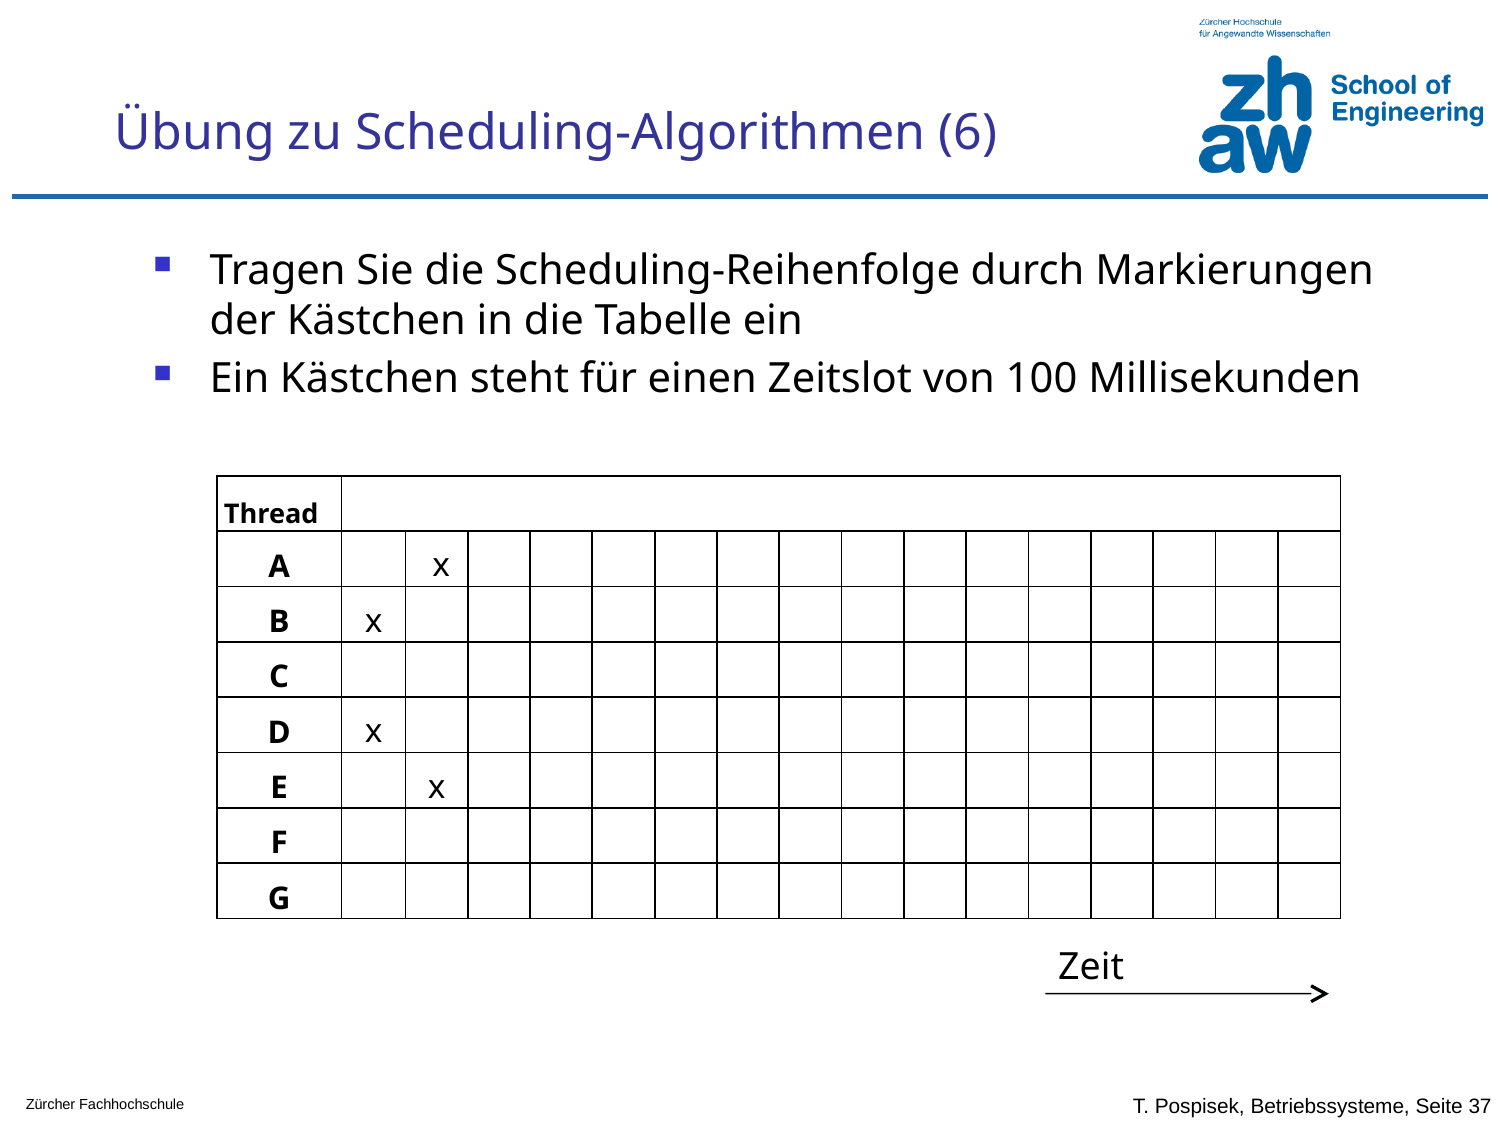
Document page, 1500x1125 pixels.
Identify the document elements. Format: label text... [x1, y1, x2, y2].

table_cell [531, 809, 591, 862]
table_cell [780, 643, 841, 696]
table_cell [1216, 753, 1277, 807]
table_cell [967, 532, 1028, 586]
table_cell [967, 643, 1028, 696]
table_cell [469, 587, 529, 641]
table_cell [1216, 587, 1277, 641]
table_cell [342, 532, 405, 586]
table_cell [780, 864, 841, 918]
table_cell [656, 809, 716, 862]
table_cell [593, 587, 654, 641]
table_cell [1279, 864, 1340, 918]
table_cell [1216, 532, 1277, 586]
table_cell [1029, 532, 1090, 586]
table_cell [967, 809, 1028, 862]
table_cell [593, 809, 654, 862]
table_cell [342, 643, 405, 696]
table_cell [718, 753, 778, 807]
table_cell [656, 698, 716, 752]
table_cell [1092, 809, 1152, 862]
table_cell [718, 587, 778, 641]
table_cell [967, 587, 1028, 641]
table_cell [842, 753, 903, 807]
table_cell [531, 698, 591, 752]
table_cell [905, 753, 965, 807]
table_cell [905, 643, 965, 696]
table_cell [406, 864, 467, 918]
table_cell [1216, 643, 1277, 696]
table_header [342, 477, 1340, 530]
table_cell [1029, 587, 1090, 641]
table_cell [967, 753, 1028, 807]
table_cell [905, 532, 965, 586]
table_cell [718, 864, 778, 918]
table_cell [1279, 532, 1340, 586]
table_cell [842, 643, 903, 696]
table_cell x [406, 532, 467, 586]
title Übung zu Scheduling-Algorithmen (6) [99, 54, 1379, 168]
table_cell [593, 864, 654, 918]
table_cell [1092, 864, 1152, 918]
table_cell [1092, 753, 1152, 807]
table_cell [780, 809, 841, 862]
table_cell [1154, 753, 1215, 807]
table_cell [1154, 864, 1215, 918]
table_cell [531, 532, 591, 586]
table_cell [905, 809, 965, 862]
table_cell [1092, 643, 1152, 696]
table_cell G [218, 864, 341, 918]
table_cell [342, 753, 405, 807]
table_header Thread [218, 477, 341, 530]
table_cell [531, 864, 591, 918]
table_cell [780, 587, 841, 641]
table_cell [718, 698, 778, 752]
table_cell [593, 753, 654, 807]
table_cell [406, 643, 467, 696]
table_cell [469, 698, 529, 752]
table_cell [1154, 532, 1215, 586]
table_cell [718, 643, 778, 696]
table_cell [967, 698, 1028, 752]
table_cell [1279, 587, 1340, 641]
table_cell [967, 864, 1028, 918]
table_cell [1029, 698, 1090, 752]
table_cell x [342, 698, 405, 752]
table_cell [406, 809, 467, 862]
table_cell [656, 864, 716, 918]
table_cell E [218, 753, 341, 807]
table_cell [842, 809, 903, 862]
table_cell [905, 587, 965, 641]
table_cell [1216, 809, 1277, 862]
table_cell C [218, 643, 341, 696]
table_cell [905, 864, 965, 918]
table_cell [531, 753, 591, 807]
table_cell [1154, 698, 1215, 752]
table_cell [469, 753, 529, 807]
table_cell [406, 587, 467, 641]
table_cell [1092, 698, 1152, 752]
table_cell [1029, 864, 1090, 918]
list Tragen Sie die Scheduling-Reihenfolge durch Markierungen der Kästchen in die Tabelle ein Ein Kästchen steht für einen Zeitslot von 100 Millisekunden [138, 235, 1412, 362]
table_cell [656, 643, 716, 696]
table_cell [842, 587, 903, 641]
table_cell [406, 698, 467, 752]
text_box Zeit [1043, 934, 1140, 995]
table_cell x [342, 587, 405, 641]
table_cell [342, 864, 405, 918]
table_cell F [218, 809, 341, 862]
table_cell [656, 587, 716, 641]
table_cell x [406, 753, 467, 807]
table_cell [469, 809, 529, 862]
table_cell [656, 532, 716, 586]
table_cell [656, 753, 716, 807]
table_cell [1216, 864, 1277, 918]
table_cell [718, 532, 778, 586]
table_cell [842, 864, 903, 918]
table_cell [1092, 587, 1152, 641]
table_cell [842, 698, 903, 752]
table_cell [1154, 587, 1215, 641]
table_cell [1029, 809, 1090, 862]
table_cell [1092, 532, 1152, 586]
table_cell [469, 864, 529, 918]
table_cell [1029, 643, 1090, 696]
picture [1199, 19, 1483, 173]
table_cell [531, 643, 591, 696]
table_cell [1216, 698, 1277, 752]
table_cell [469, 532, 529, 586]
table_cell [469, 643, 529, 696]
table_cell [593, 643, 654, 696]
table_cell [1279, 809, 1340, 862]
table_cell [1279, 698, 1340, 752]
table_cell [1154, 809, 1215, 862]
table_cell [780, 532, 841, 586]
table_cell D [218, 698, 341, 752]
table_cell [1154, 643, 1215, 696]
table_cell B [218, 587, 341, 641]
table_cell [531, 587, 591, 641]
table_cell [842, 532, 903, 586]
table_cell [780, 753, 841, 807]
table_cell [342, 809, 405, 862]
table_cell [780, 698, 841, 752]
table_cell [718, 809, 778, 862]
table_cell [1279, 753, 1340, 807]
table_cell A [218, 532, 341, 586]
table_cell [593, 698, 654, 752]
table_cell [1029, 753, 1090, 807]
table_cell [1279, 643, 1340, 696]
table_cell [593, 532, 654, 586]
table_cell [905, 698, 965, 752]
